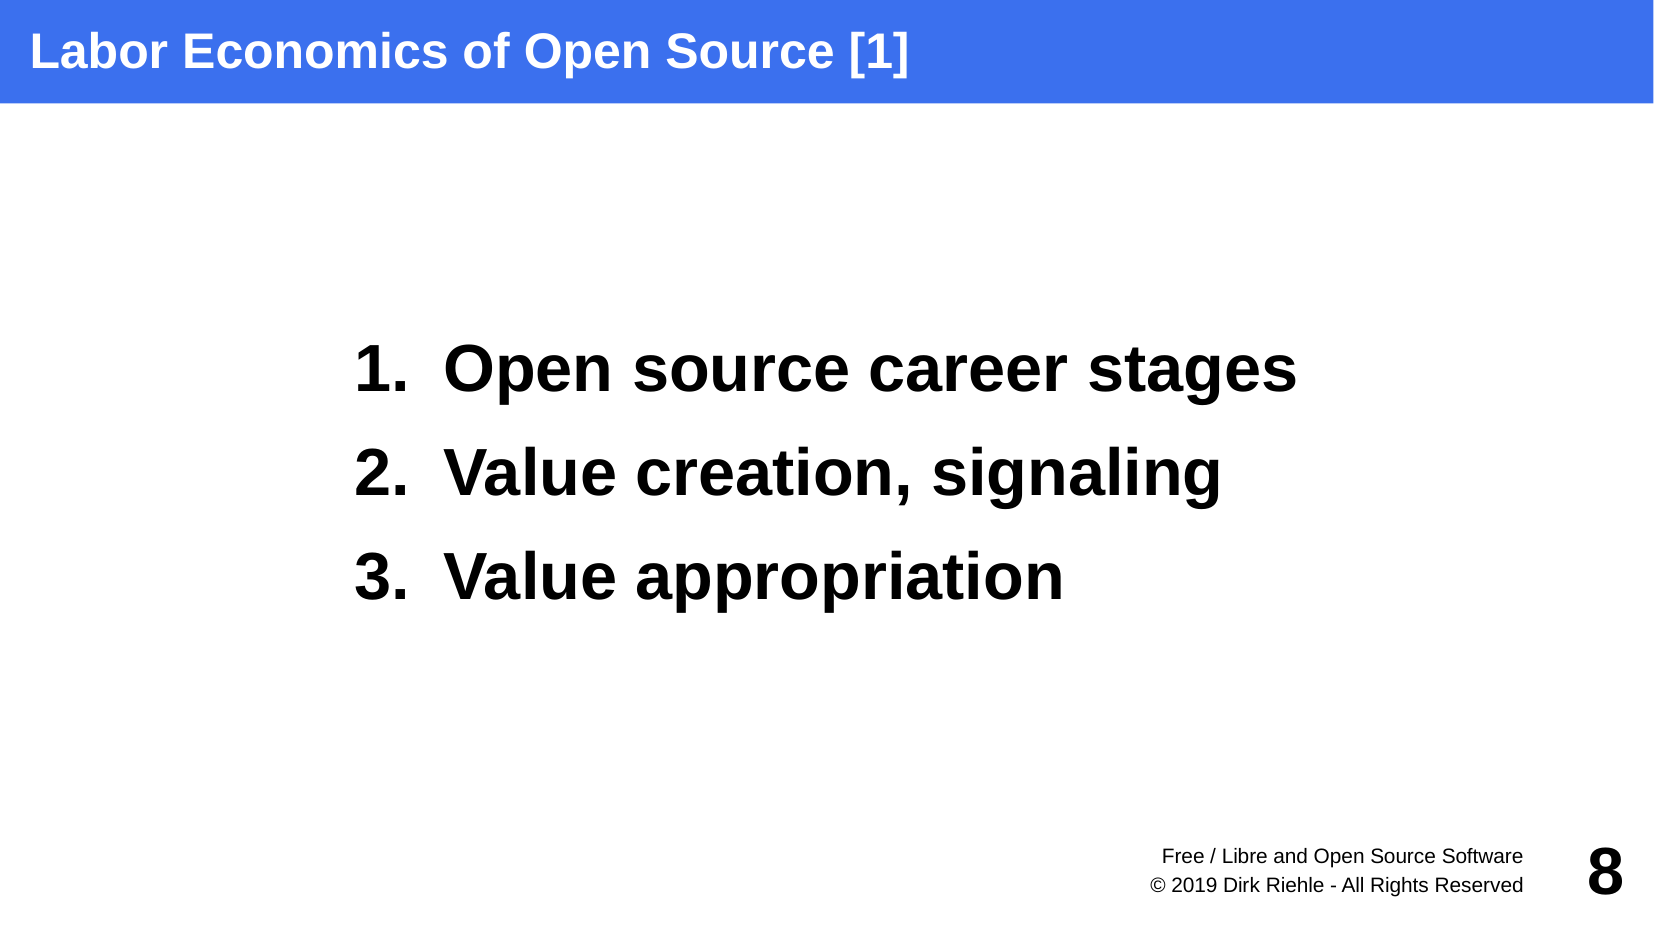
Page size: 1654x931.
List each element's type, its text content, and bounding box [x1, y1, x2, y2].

subtitle Open source career stages Value creation, signaling Value appropriation [29, 132, 1625, 813]
title Labor Economics of Open Source [1] [0, 0, 1654, 104]
